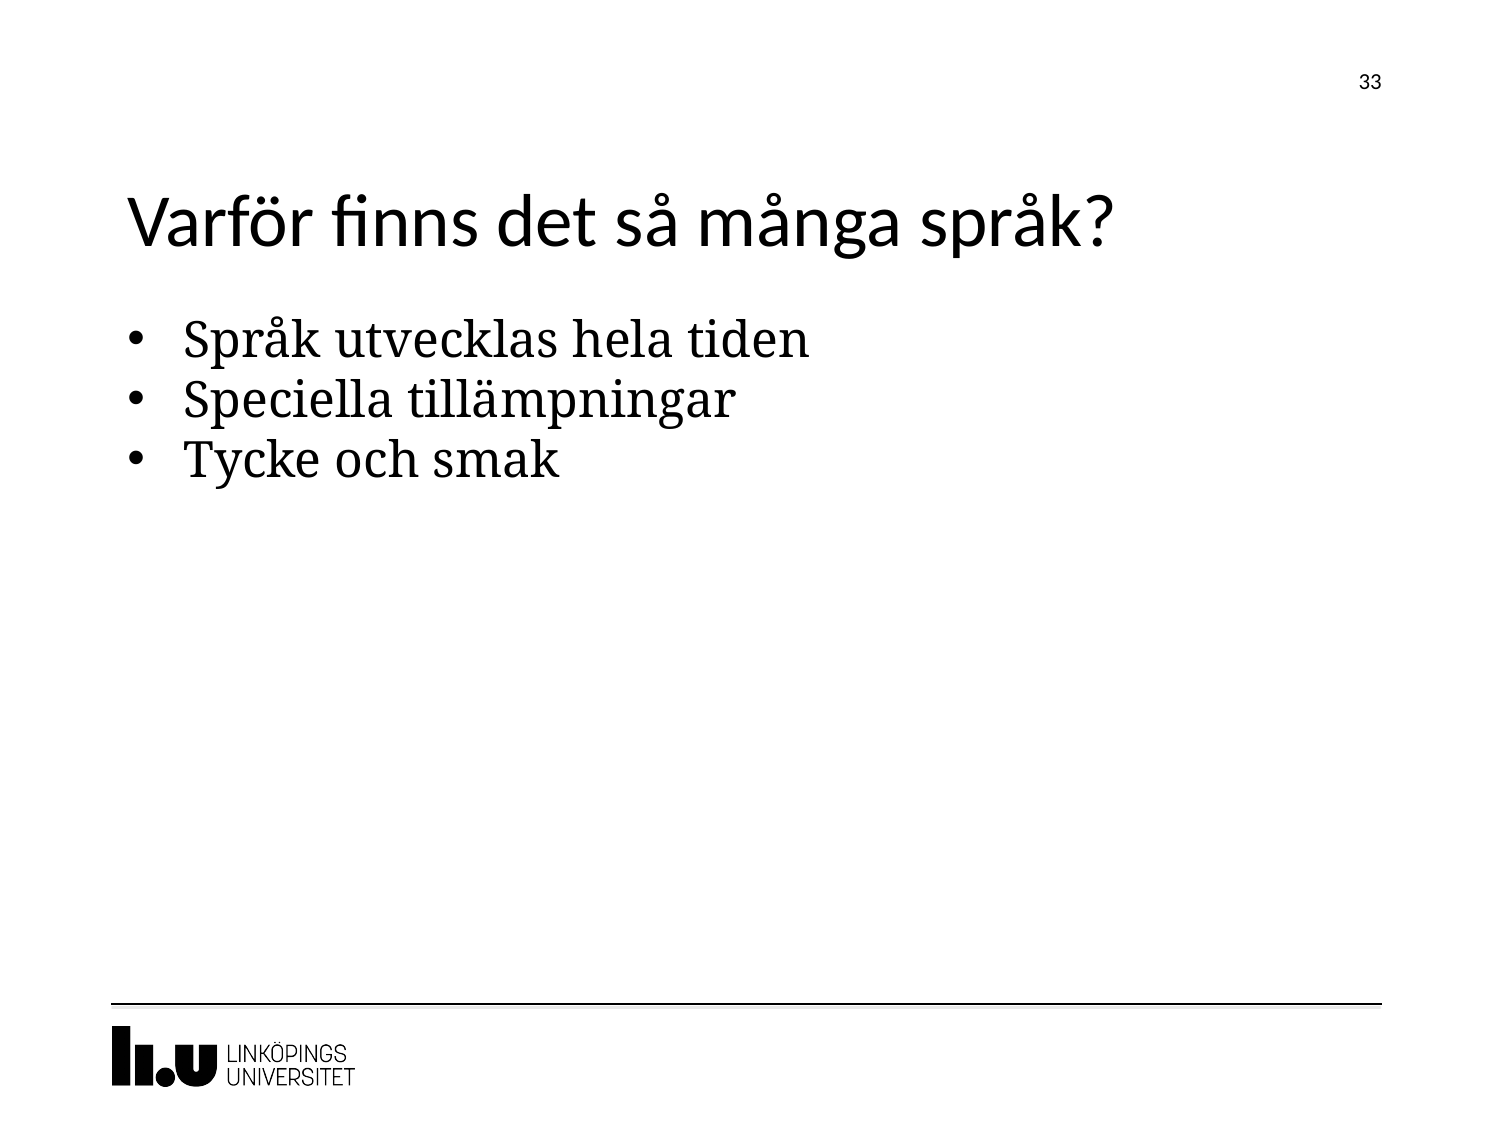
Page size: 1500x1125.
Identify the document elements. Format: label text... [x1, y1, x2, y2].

text_box Språk utvecklas hela tiden Speciella tillämpningar Tycke och smak [112, 300, 1382, 968]
text_box Varför finns det så många språk? [112, 163, 1382, 300]
text_box <number> [1306, 59, 1397, 103]
picture [112, 1026, 355, 1087]
